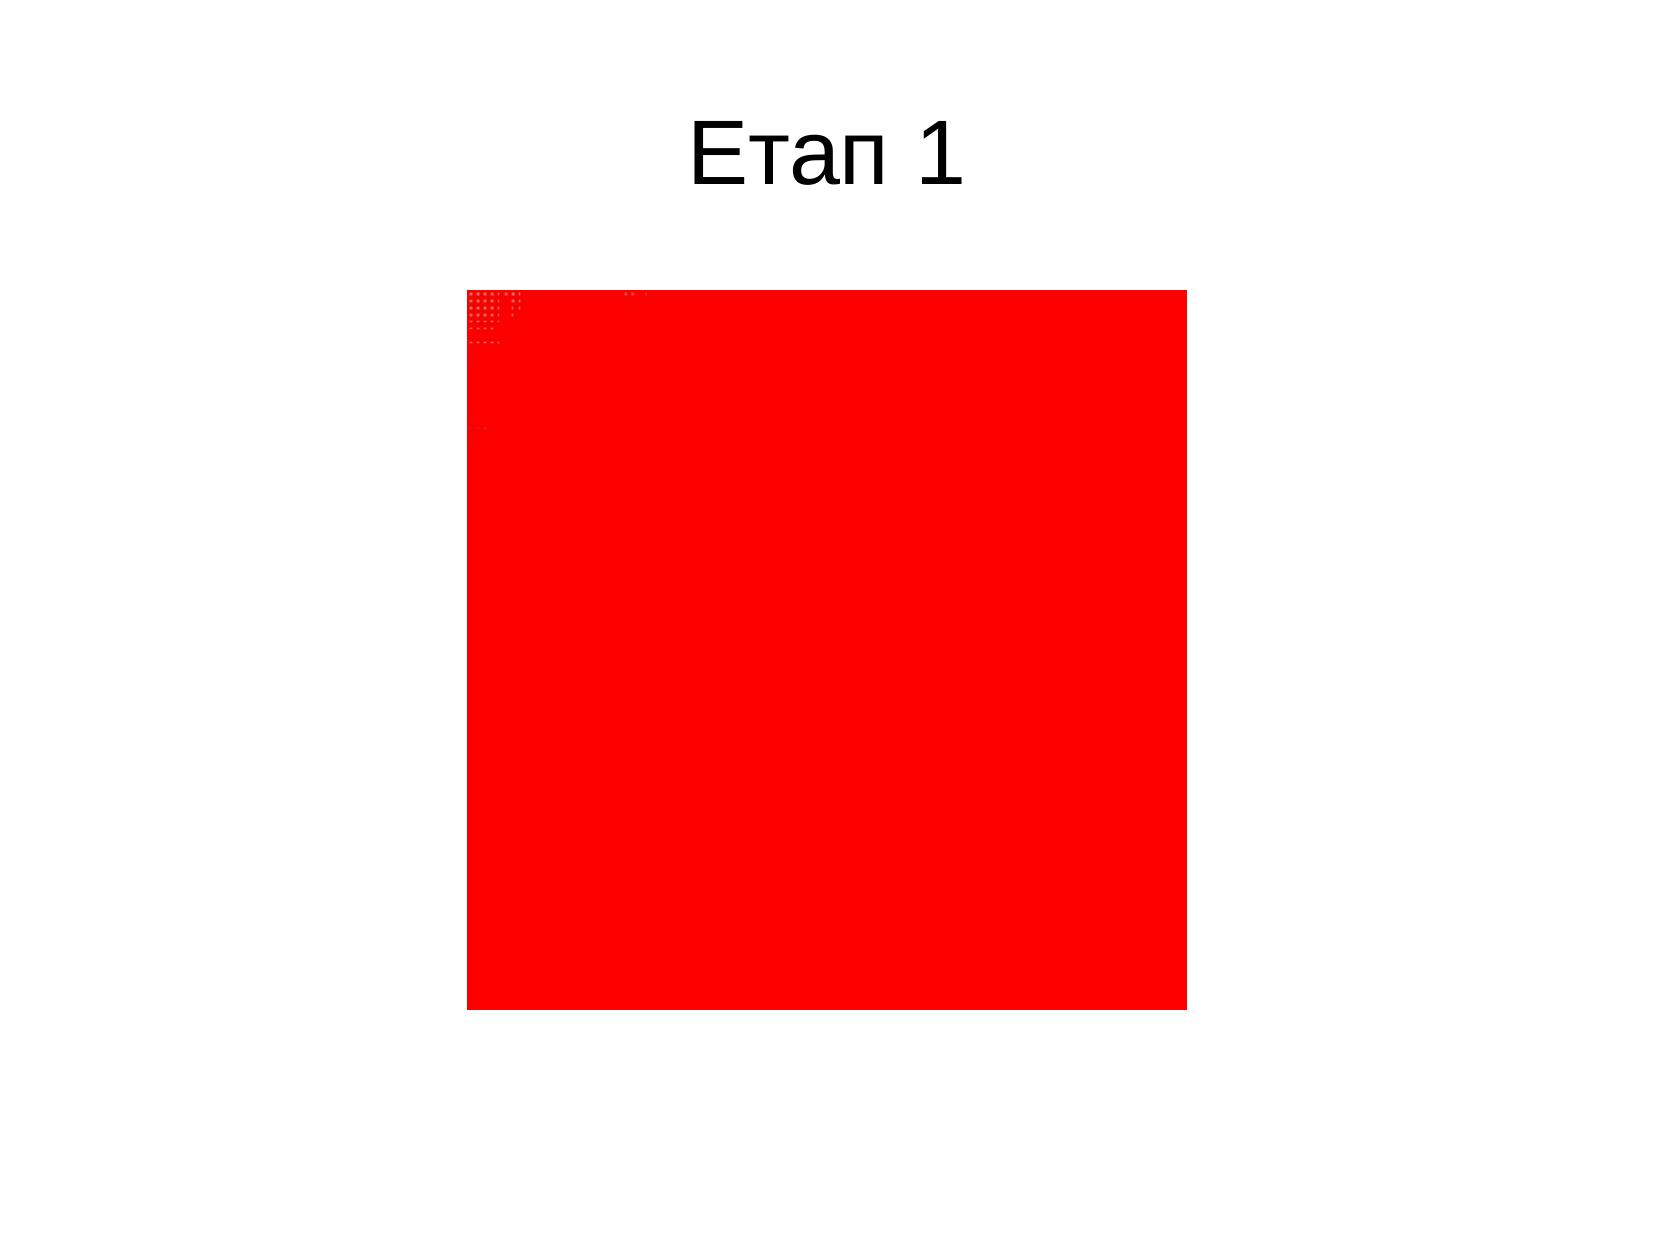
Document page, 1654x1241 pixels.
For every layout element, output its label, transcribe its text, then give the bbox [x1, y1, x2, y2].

picture [467, 290, 1187, 1010]
title Етап 1 [82, 49, 1571, 257]
